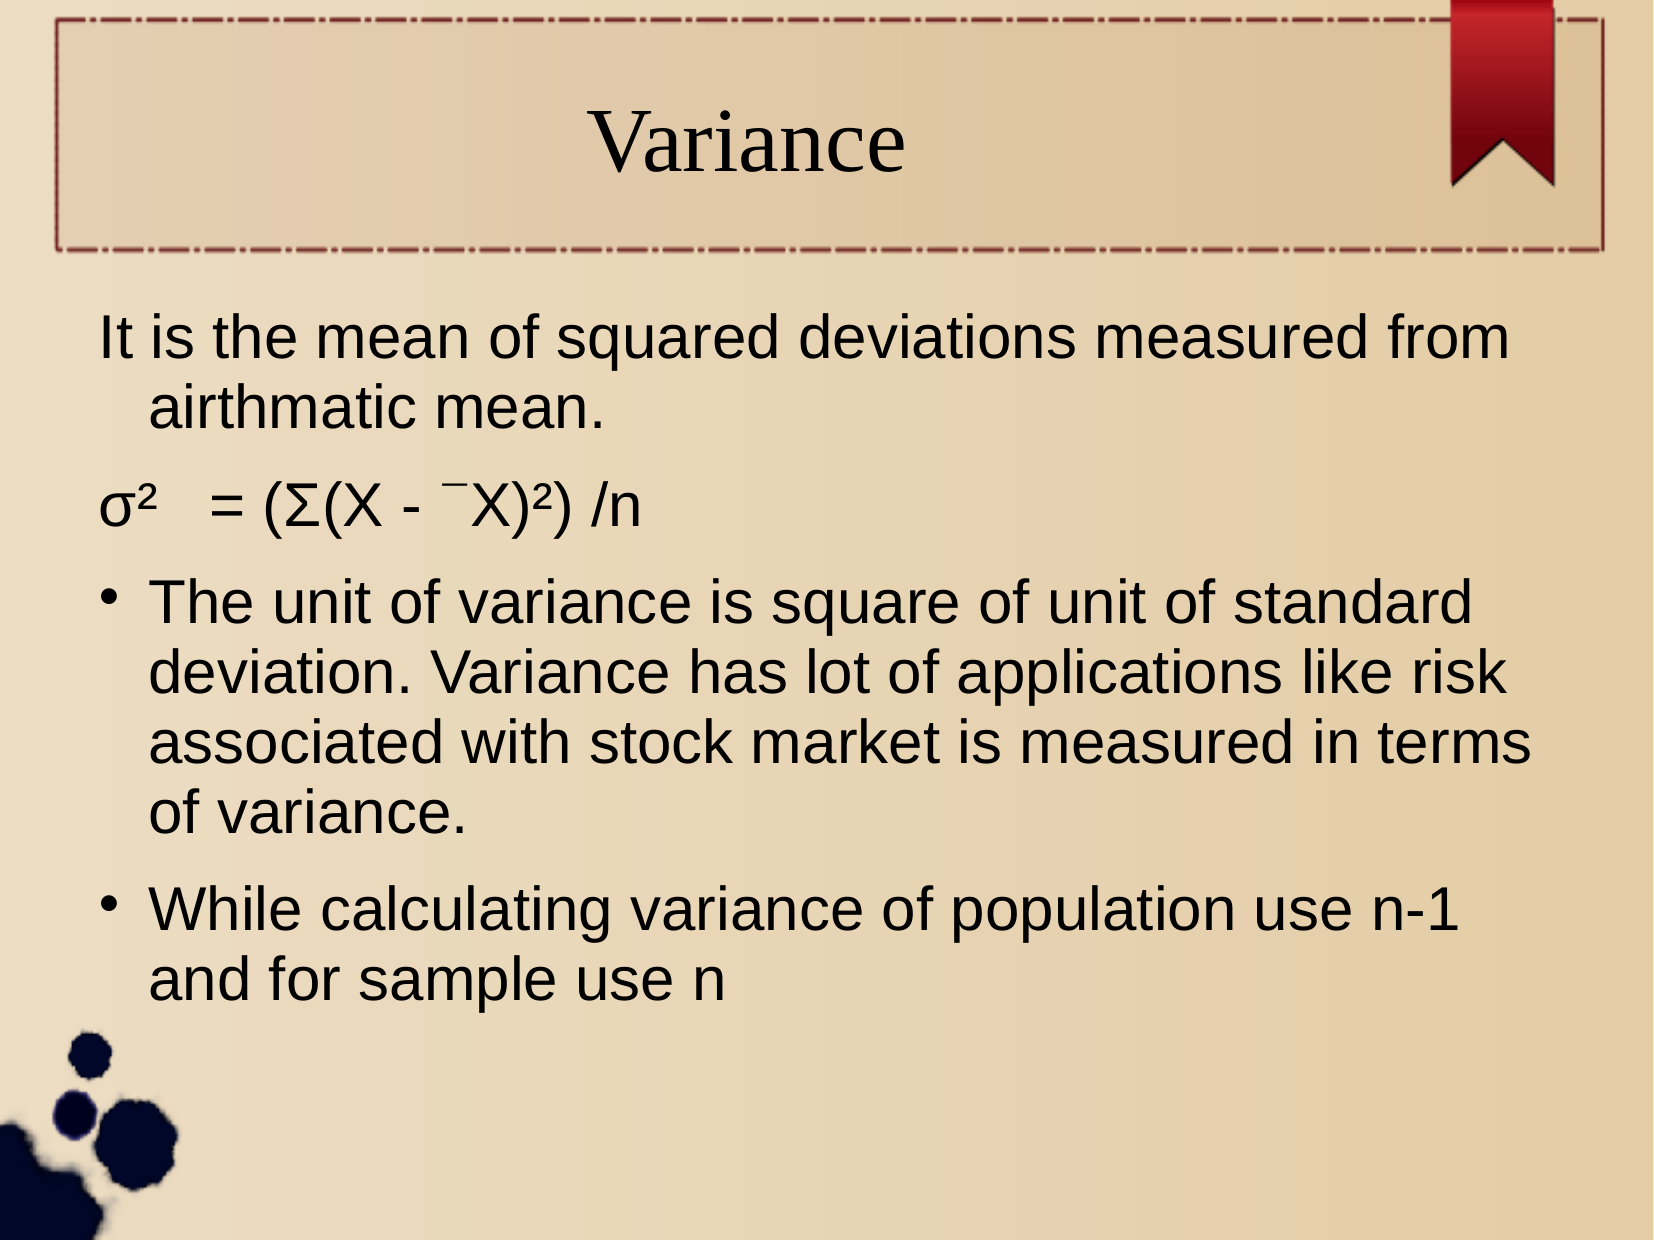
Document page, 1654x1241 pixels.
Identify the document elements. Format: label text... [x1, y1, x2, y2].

list It is the mean of squared deviations measured from airthmatic mean. σ² = (Σ(X - X)²) /n The unit of variance is square of unit of standard deviation. Variance has lot of applications like risk associated with stock market is measured in terms of variance. While calculating variance of population use n-1 and for sample use n [82, 299, 1571, 1019]
title Variance [82, 47, 1412, 229]
picture [0, 0, 1654, 1240]
